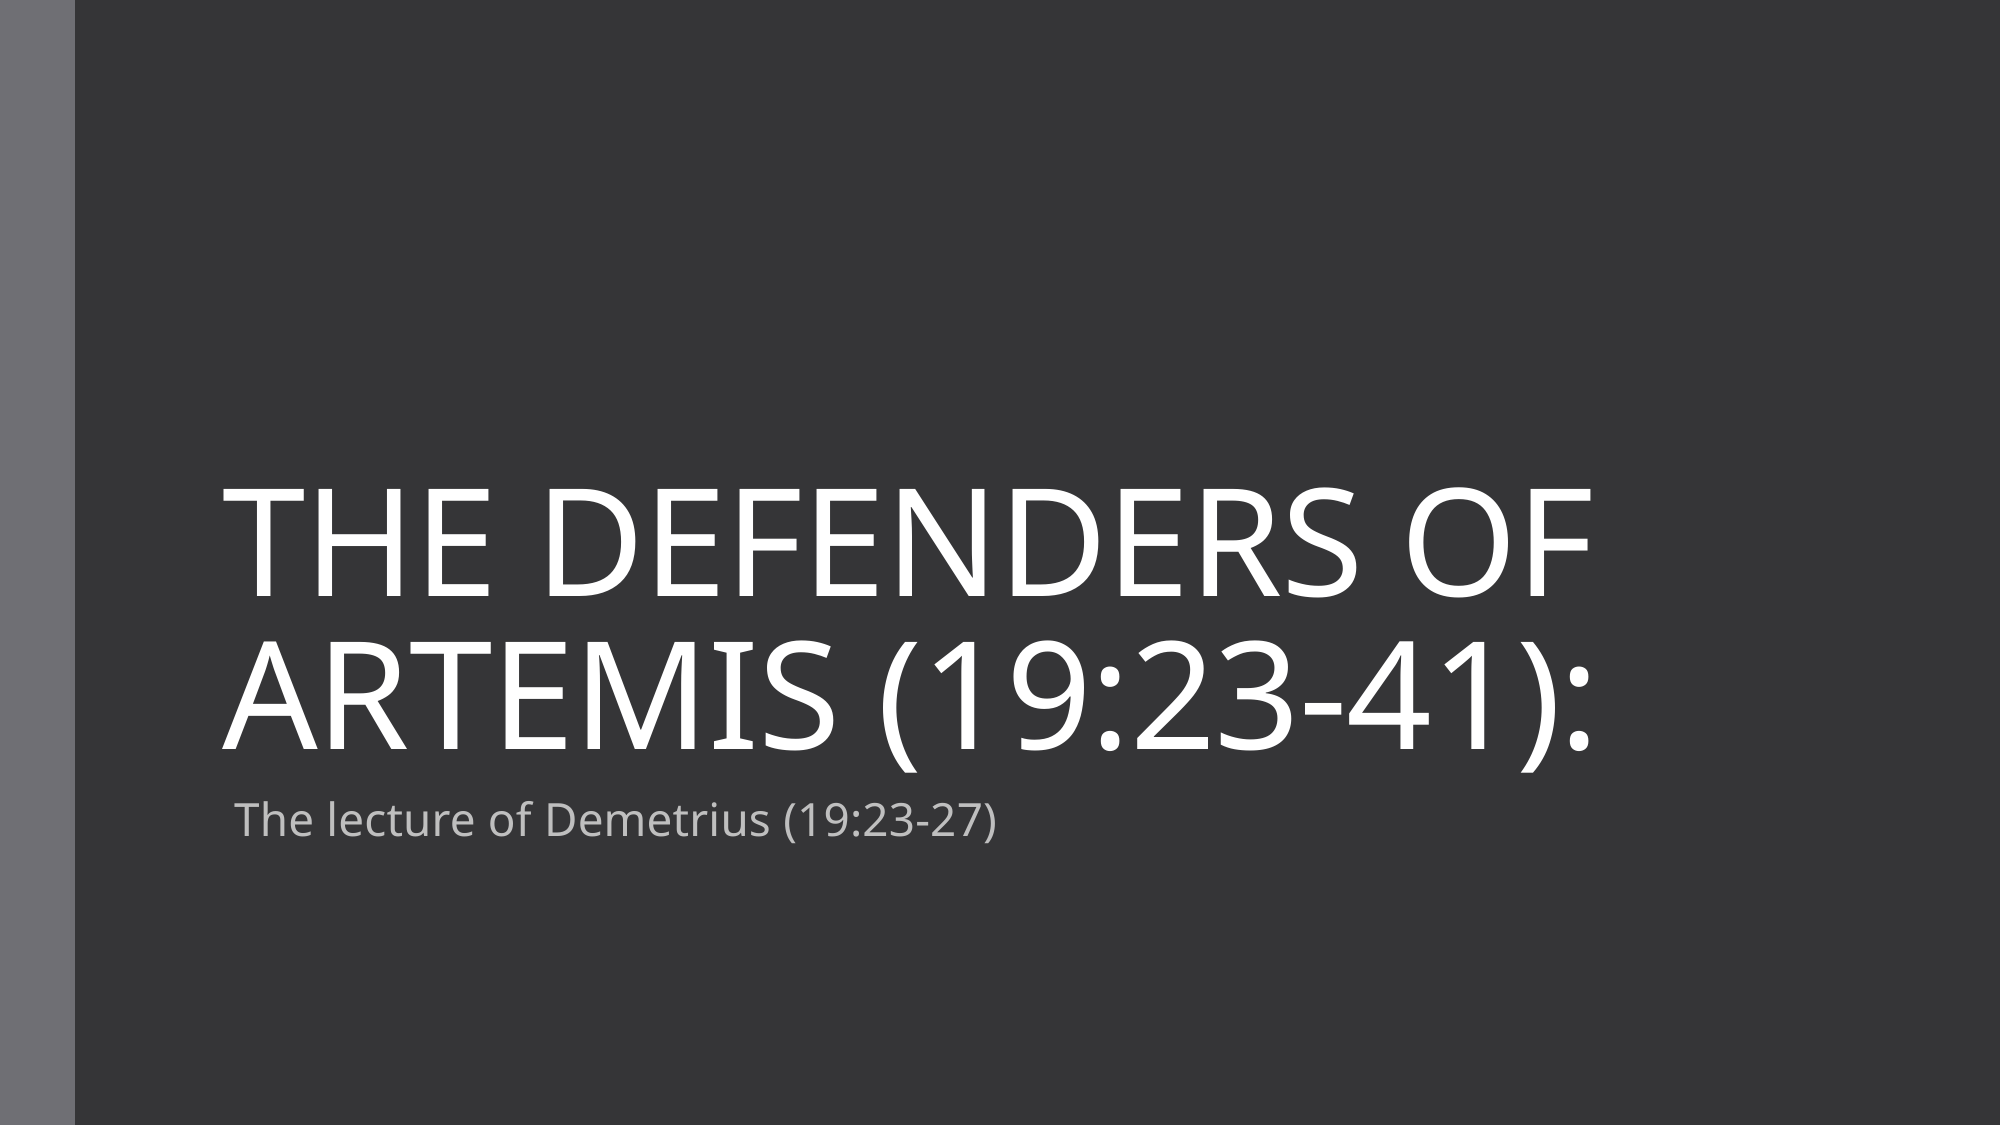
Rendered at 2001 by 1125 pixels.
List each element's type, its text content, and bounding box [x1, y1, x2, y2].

subtitle The lecture of Demetrius (19:23-27) [206, 787, 1752, 1066]
title THE DEFENDERS OF ARTEMIS (19:23-41): [206, 124, 1752, 787]
